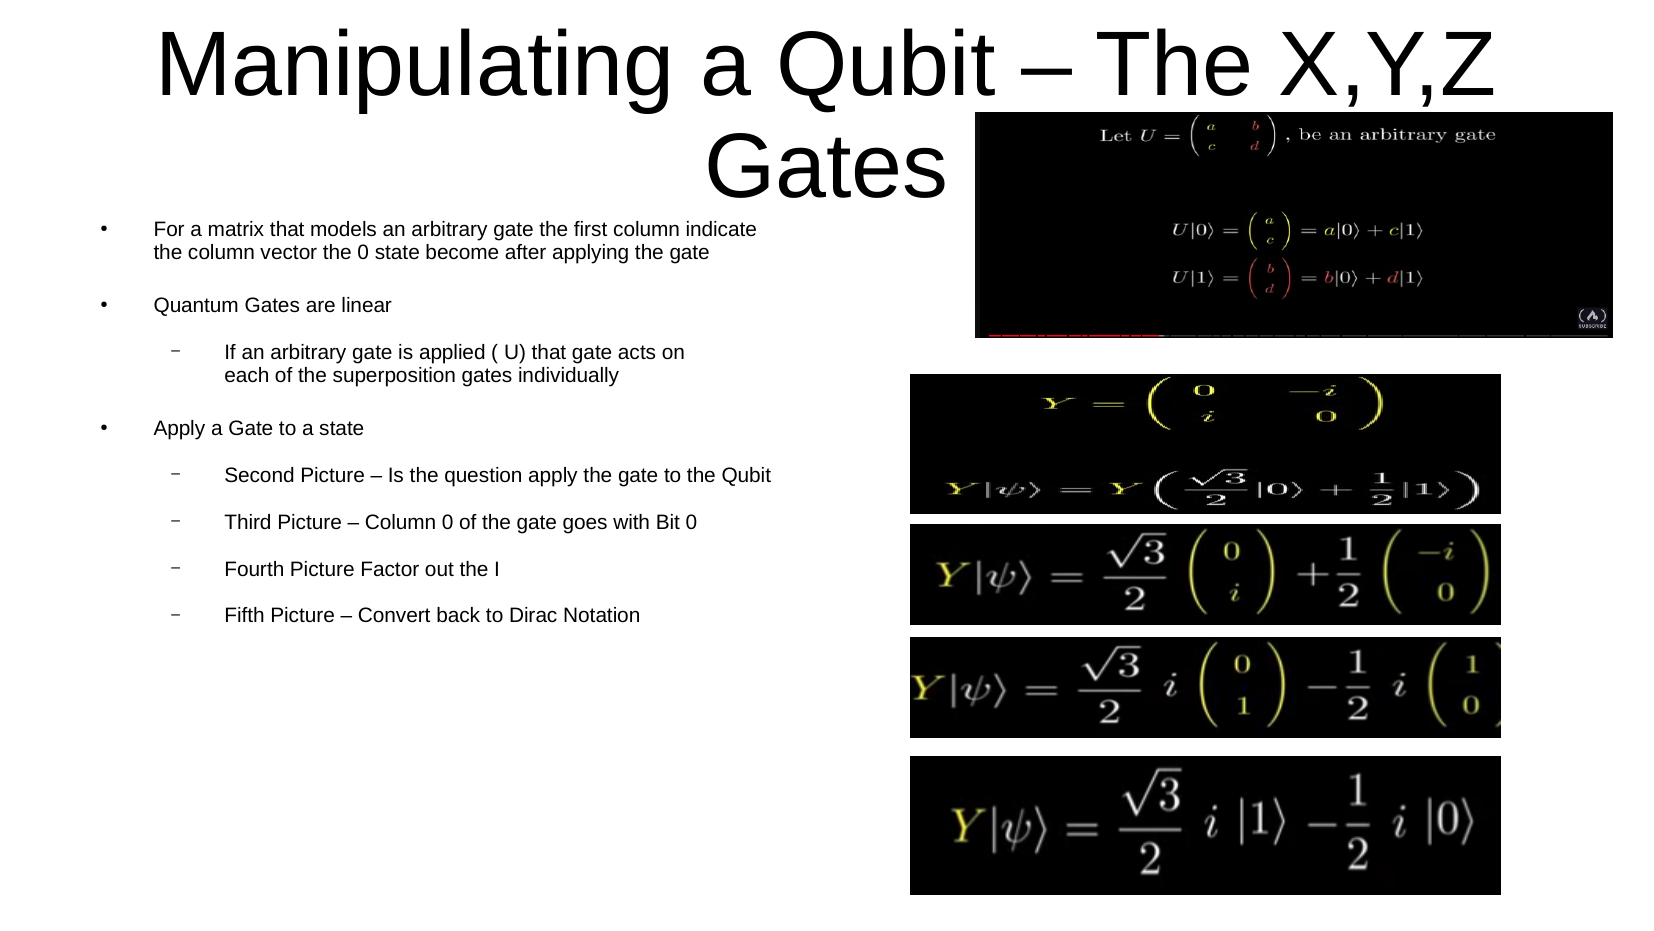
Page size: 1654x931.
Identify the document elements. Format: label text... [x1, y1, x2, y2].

title Manipulating a Qubit – The X,Y,Z Gates [82, 12, 1571, 217]
list For a matrix that models an arbitrary gate the first column indicate the column vector the 0 state become after applying the gate Quantum Gates are linear If an arbitrary gate is applied ( U) that gate acts on each of the superposition gates individually Apply a Gate to a state Second Picture – Is the question apply the gate to the Qubit Third Picture – Column 0 of the gate goes with Bit 0 Fourth Picture Factor out the I Fifth Picture – Convert back to Dirac Notation [82, 217, 1571, 758]
picture [975, 112, 1613, 338]
picture [910, 756, 1501, 895]
picture [910, 374, 1501, 514]
picture [910, 637, 1501, 738]
picture [910, 524, 1501, 625]
